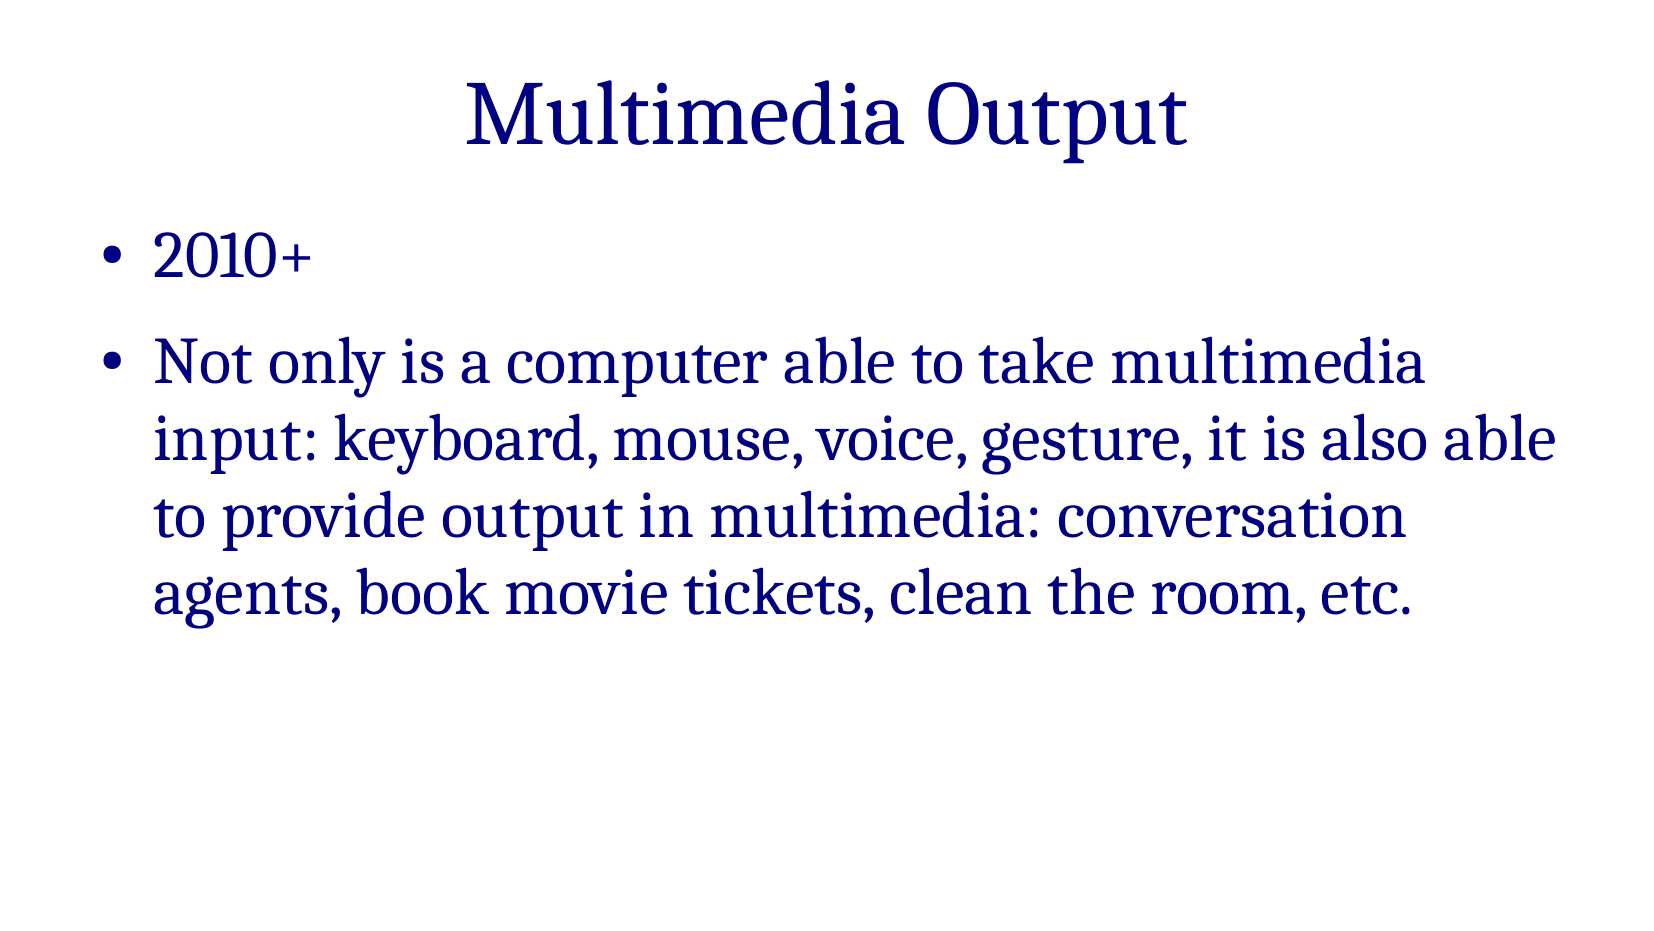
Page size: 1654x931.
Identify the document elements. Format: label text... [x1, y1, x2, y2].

list 2010+ Not only is a computer able to take multimedia input: keyboard, mouse, voice, gesture, it is also able to provide output in multimedia: conversation agents, book movie tickets, clean the room, etc. [82, 217, 1571, 758]
title Multimedia Output [82, 37, 1571, 193]
